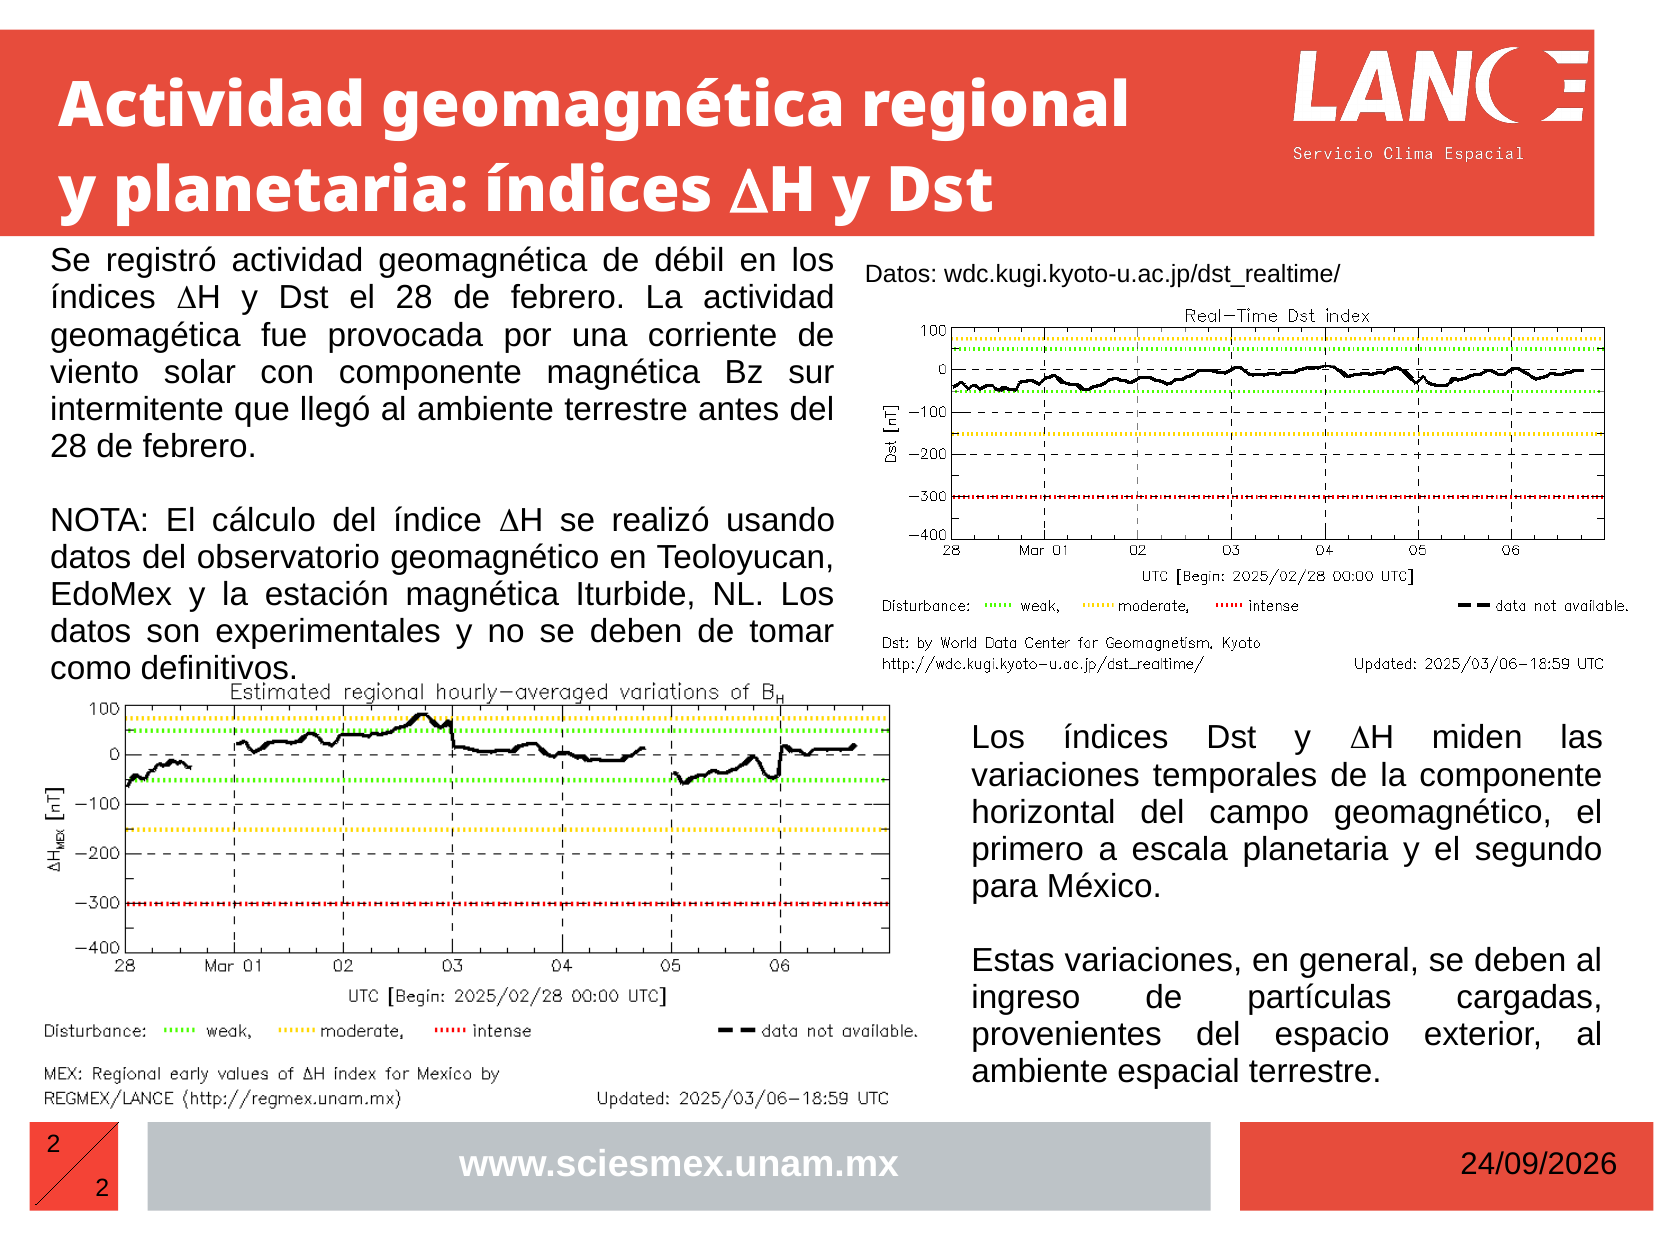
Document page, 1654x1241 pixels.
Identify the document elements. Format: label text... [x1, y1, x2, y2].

text_box Se registró actividad geomagnética de débil en los índices DH y Dst el 28 de febrero. La actividad geomagética fue provocada por una corriente de viento solar con componente magnética Bz sur intermitente que llegó al ambiente terrestre antes del 28 de febrero. NOTA: El cálculo del índice DH se realizó usando datos del observatorio geomagnético en Teoloyucan, EdoMex y la estación magnética Iturbide, NL. Los datos son experimentales y no se deben de tomar como definitivos. [35, 234, 851, 765]
text_box www.sciesmex.unam.mx [153, 1122, 1205, 1205]
picture [1293, 47, 1589, 162]
picture [35, 289, 1642, 1111]
title Actividad geomagnética regional y planetaria: índices DH y Dst [59, 59, 1312, 207]
text_box Los índices Dst y DH miden las variaciones temporales de la componente horizontal del campo geomagnético, el primero a escala planetaria y el segundo para México. Estas variaciones, en general, se deben al ingreso de partículas cargadas, provenientes del espacio exterior, al ambiente espacial terrestre. [956, 711, 1619, 1097]
text_box 06/03/2025 [1424, 1122, 1654, 1205]
text_box 2 [35, 1151, 125, 1209]
text_box Datos: wdc.kugi.kyoto-u.ac.jp/dst_realtime/ [851, 252, 1371, 296]
text_box <número> [31, 1122, 176, 1170]
